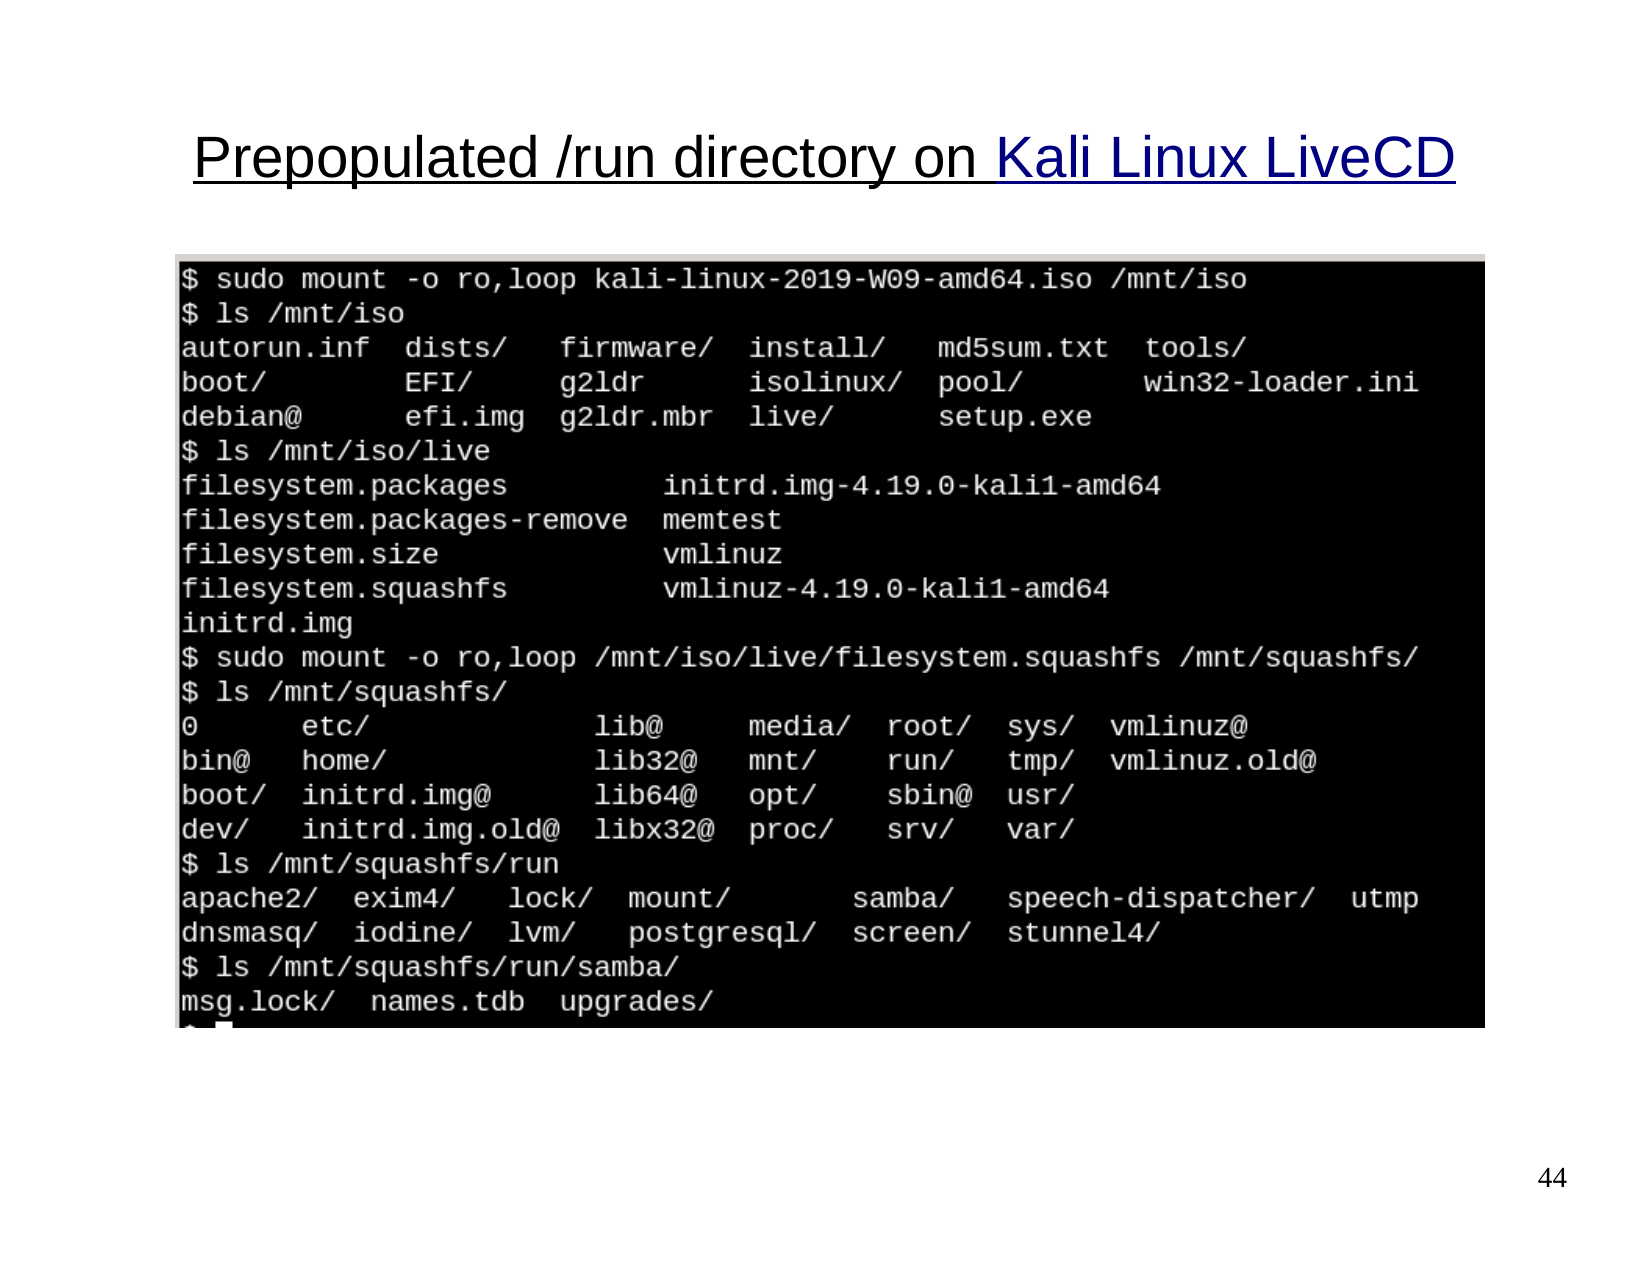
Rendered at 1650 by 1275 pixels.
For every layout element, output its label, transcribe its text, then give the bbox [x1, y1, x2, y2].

picture [175, 254, 1485, 1028]
title Prepopulated /run directory on Kali Linux LiveCD [82, 50, 1568, 264]
